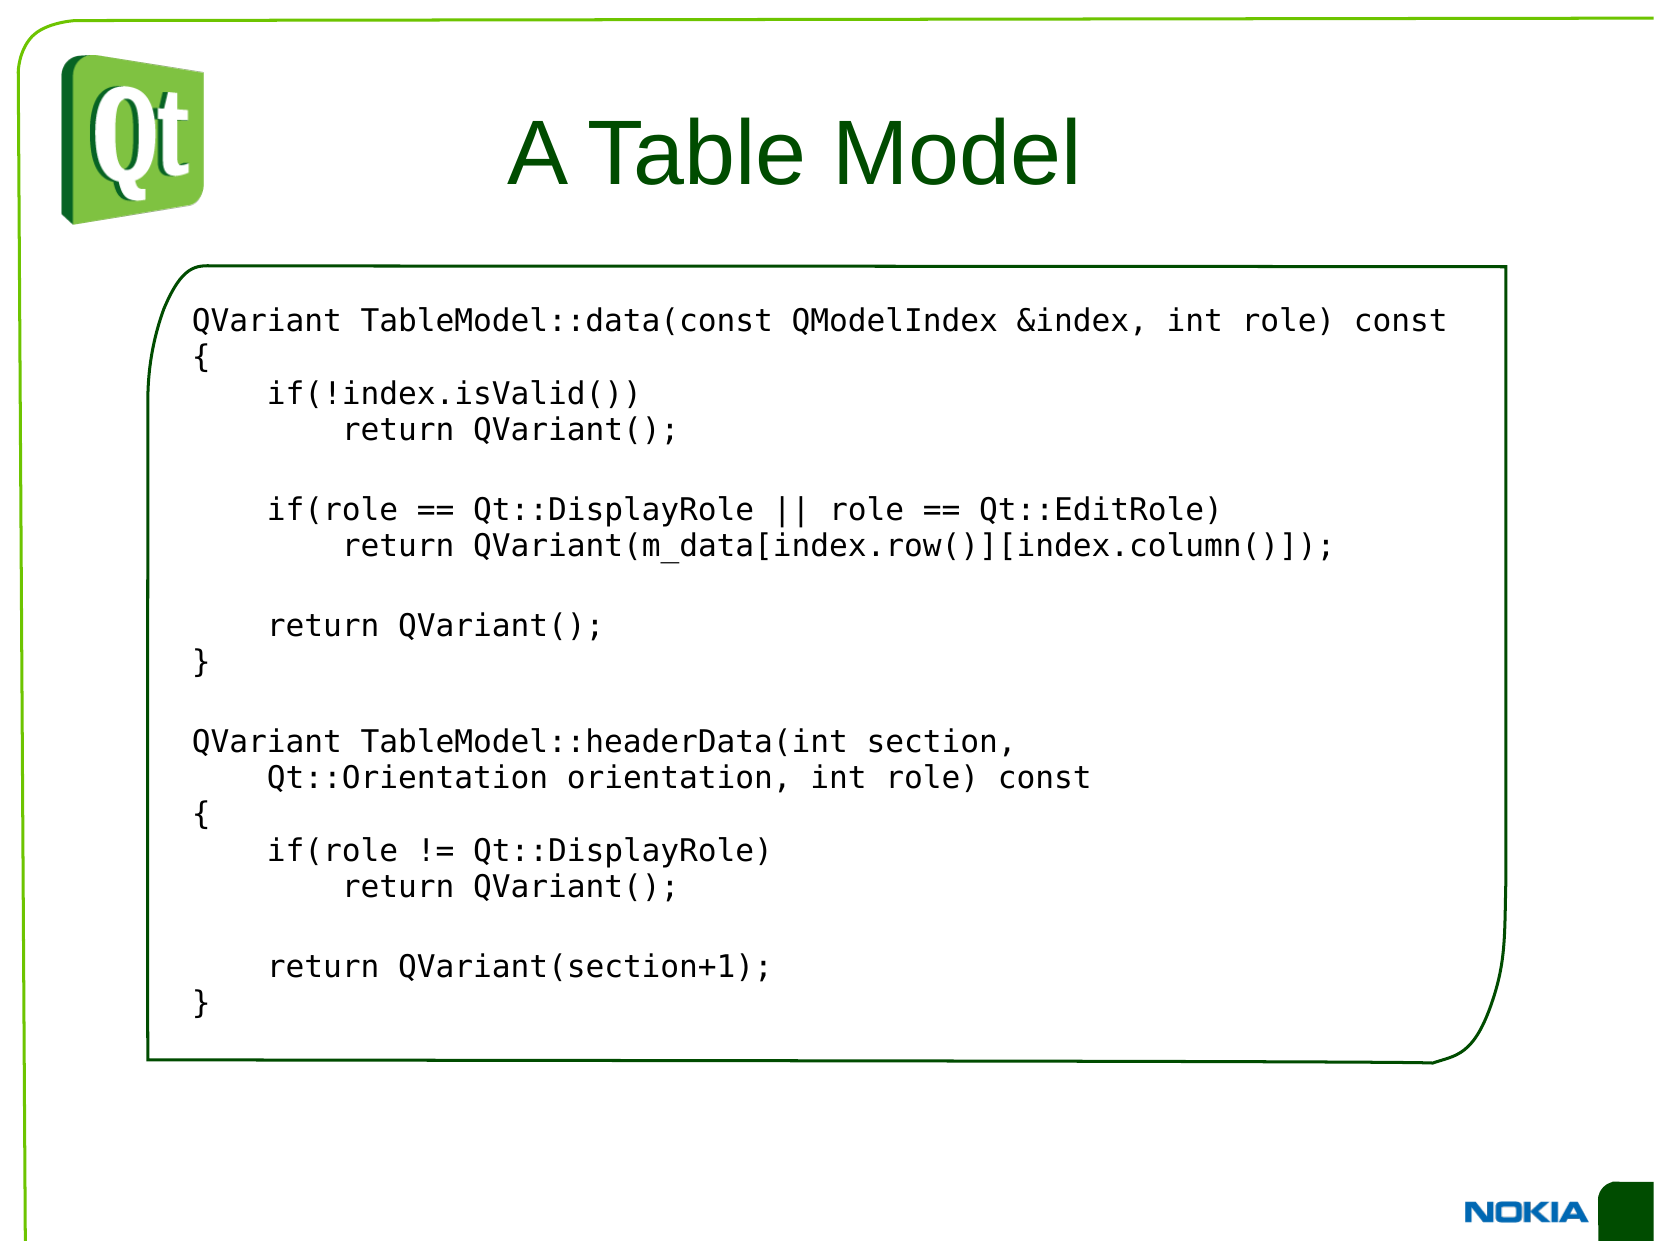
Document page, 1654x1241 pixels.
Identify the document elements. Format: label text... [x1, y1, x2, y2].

title A Table Model [257, 49, 1333, 257]
text_box QVariant TableModel::data(const QModelIndex &index, int role) const { if(!index.isValid()) return QVariant(); if(role == Qt::DisplayRole || role == Qt::EditRole) return QVariant(m_data[index.row()][index.column()]); return QVariant(); } QVariant TableModel::headerData(int section, Qt::Orientation orientation, int role) const { if(role != Qt::DisplayRole) return QVariant(); return QVariant(section+1); } [177, 295, 1497, 1061]
text_box QVariant TableModel::data(const QModelIndex &index, int role) const { if(!index.isValid()) return QVariant(); if(role == Qt::DisplayRole || role == Qt::EditRole) return QVariant(m_data[index.row()][index.column()]); return QVariant(); } QVariant TableModel::headerData(int section, Qt::Orientation orientation, int role) const { if(role != Qt::DisplayRole) return QVariant(); return QVariant(section+1); } [177, 995, 1497, 1068]
picture [1465, 1201, 1589, 1223]
picture [61, 55, 204, 225]
